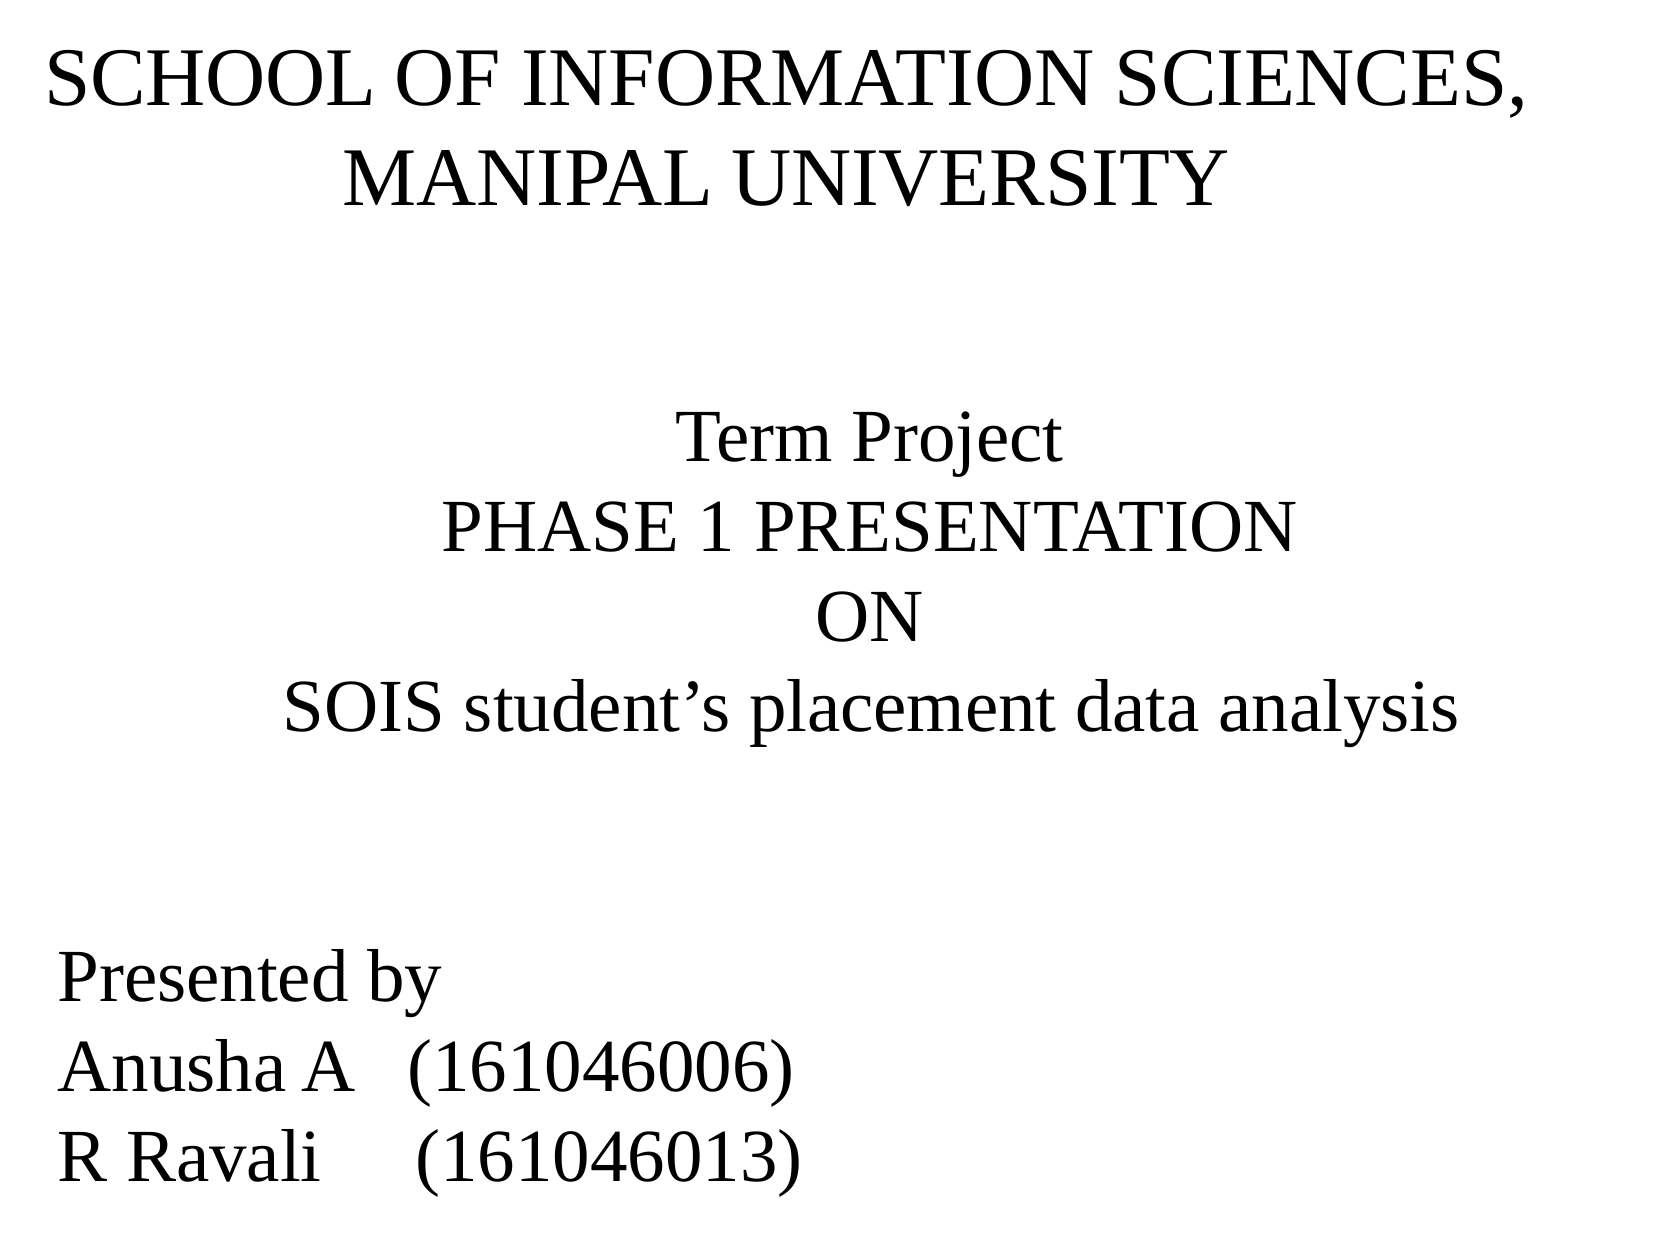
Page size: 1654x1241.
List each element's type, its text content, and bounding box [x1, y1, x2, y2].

text_box Term Project PHASE 1 PRESENTATION ON SOIS student’s placement data analysis Presented by Anusha A (161046006) R Ravali (161046013) [42, 379, 1607, 1205]
title SCHOOL OF INFORMATION SCIENCES, MANIPAL UNIVERSITY [42, 18, 1531, 226]
